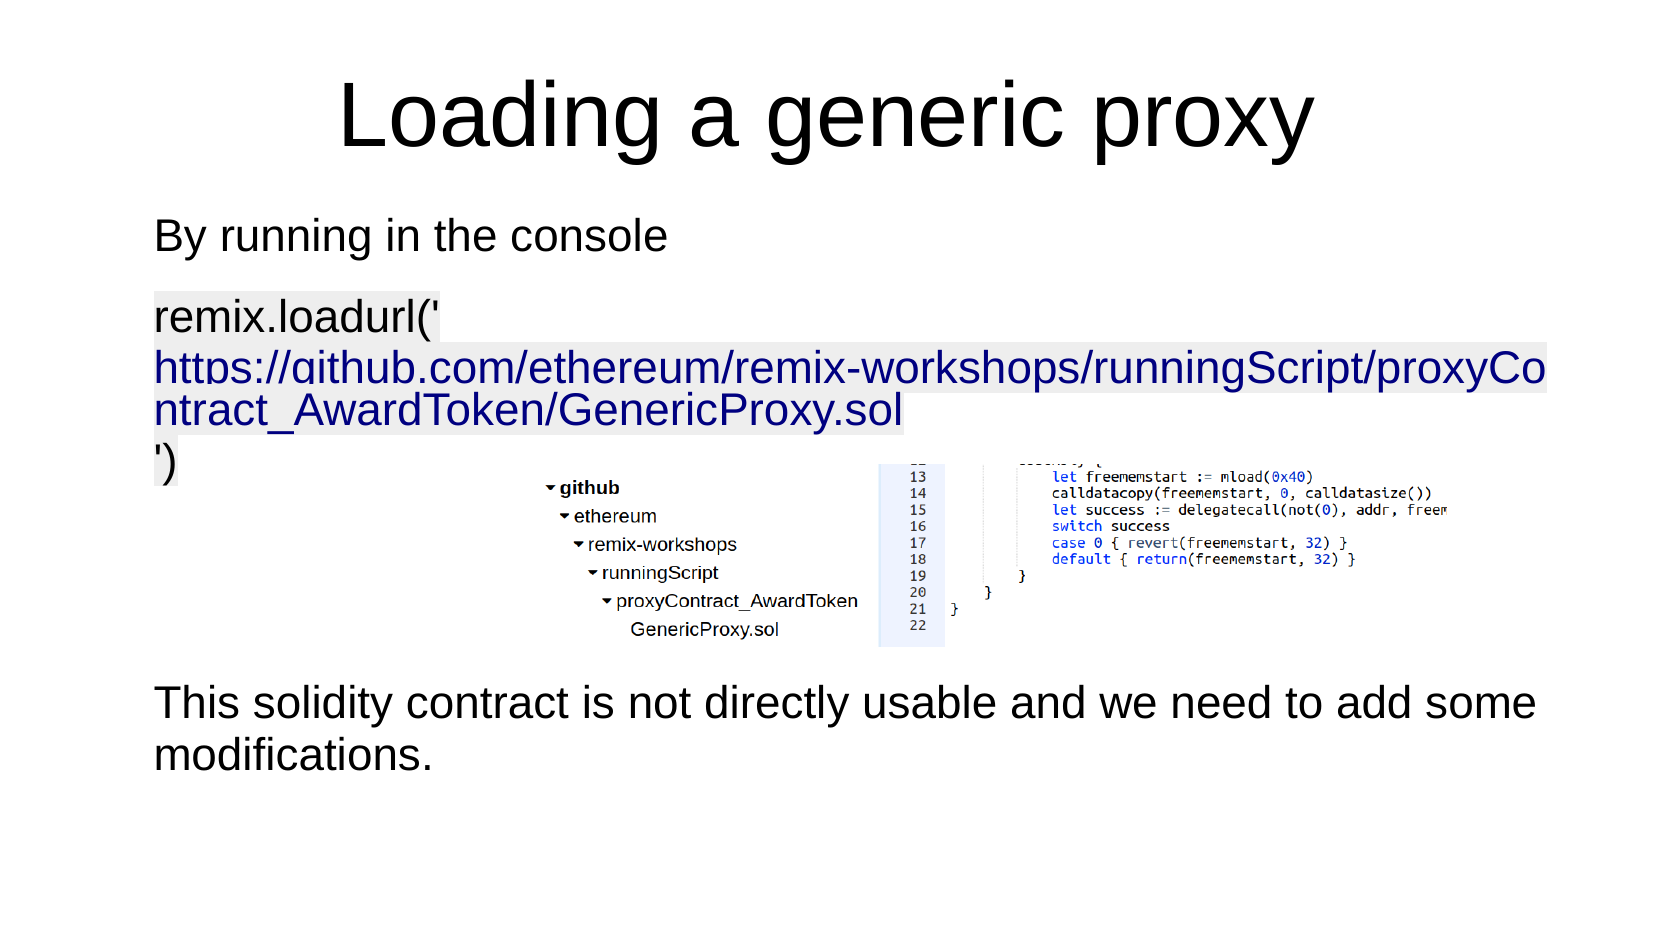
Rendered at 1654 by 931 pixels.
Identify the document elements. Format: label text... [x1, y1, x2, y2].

list By running in the console remix.loadurl('https://github.com/ethereum/remix-workshops/runningScript/proxyContract_AwardToken/GenericProxy.sol') This solidity contract is not directly usable and we need to add some modifications. [82, 210, 1571, 750]
title Loading a generic proxy [82, 37, 1571, 193]
picture [540, 464, 1447, 647]
